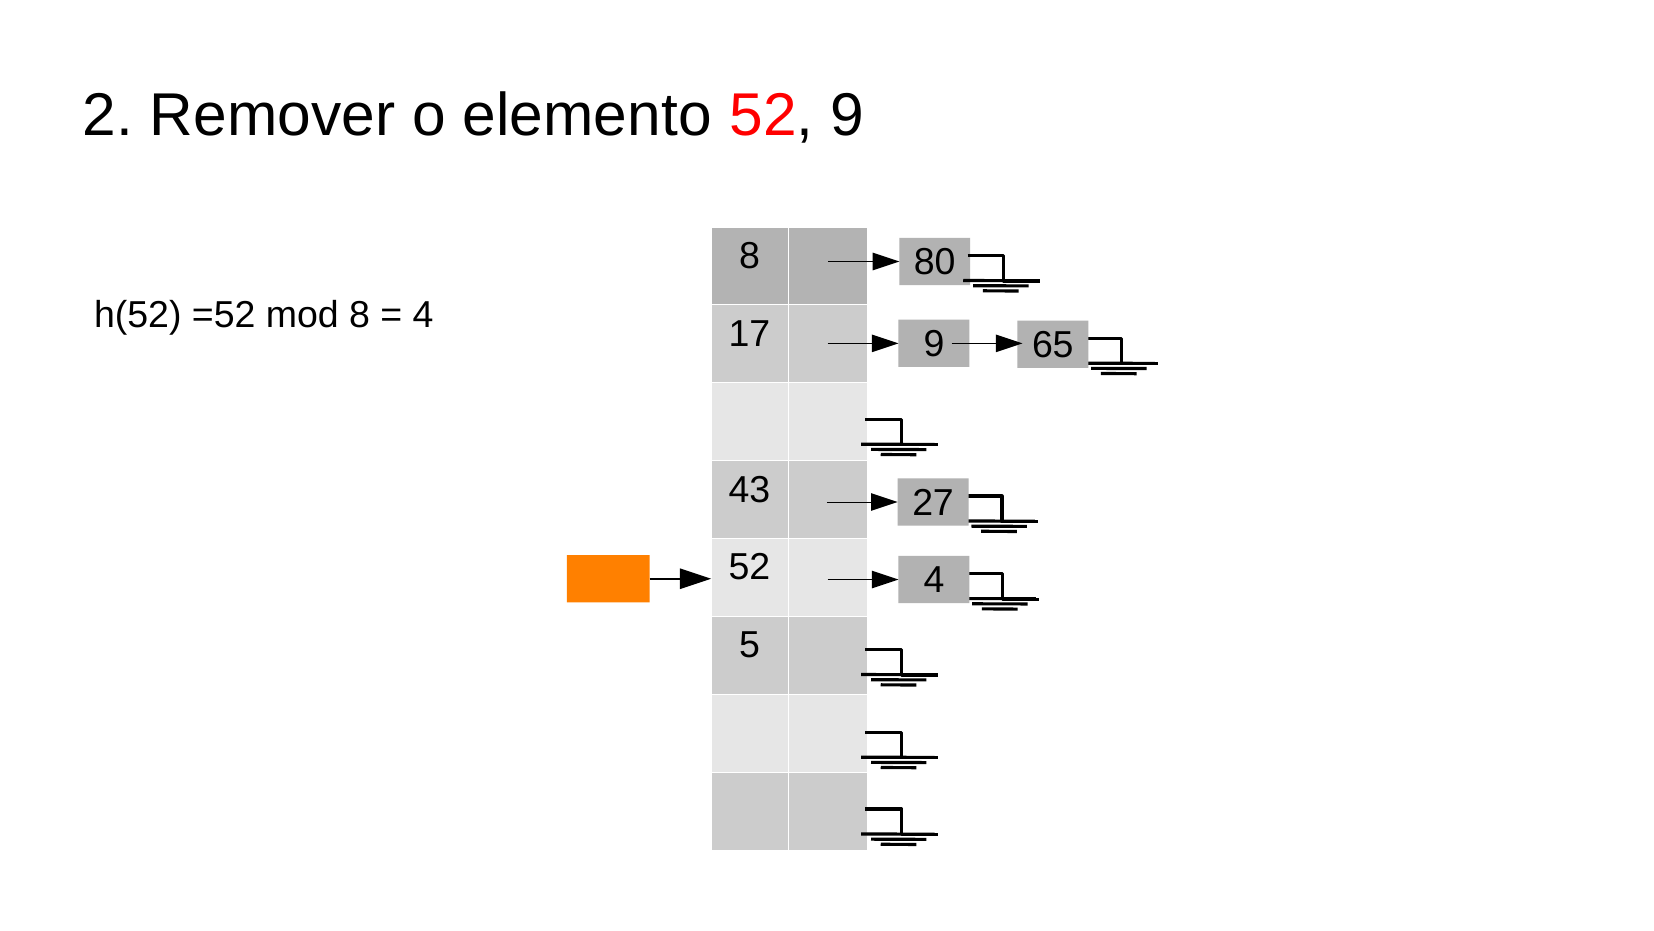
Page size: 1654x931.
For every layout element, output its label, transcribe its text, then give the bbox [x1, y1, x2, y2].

table_cell [712, 773, 788, 850]
text_box 65 [1017, 320, 1089, 368]
table_header 8 [712, 228, 788, 304]
table_cell [712, 695, 788, 772]
table_cell [789, 461, 867, 538]
table_header [789, 228, 867, 304]
title 2. Remover o elemento 52, 9 [82, 37, 1571, 193]
table_cell [789, 305, 867, 382]
table_cell [789, 617, 867, 694]
text_box 4 [898, 555, 970, 604]
text_box 27 [897, 478, 969, 526]
table_cell [789, 383, 867, 460]
text_box 80 [899, 237, 971, 286]
table_cell [789, 695, 867, 772]
table_cell 43 [712, 461, 788, 538]
table_cell 5 [712, 617, 788, 694]
text_box aux [566, 555, 650, 603]
text_box 9 [898, 319, 970, 367]
table_cell 52 [712, 539, 788, 616]
text_box h(52) =52 mod 8 = 4 [79, 285, 459, 343]
table_cell [789, 539, 867, 616]
table_cell [712, 383, 788, 460]
table_cell 17 [712, 305, 788, 382]
table_cell [789, 773, 867, 850]
